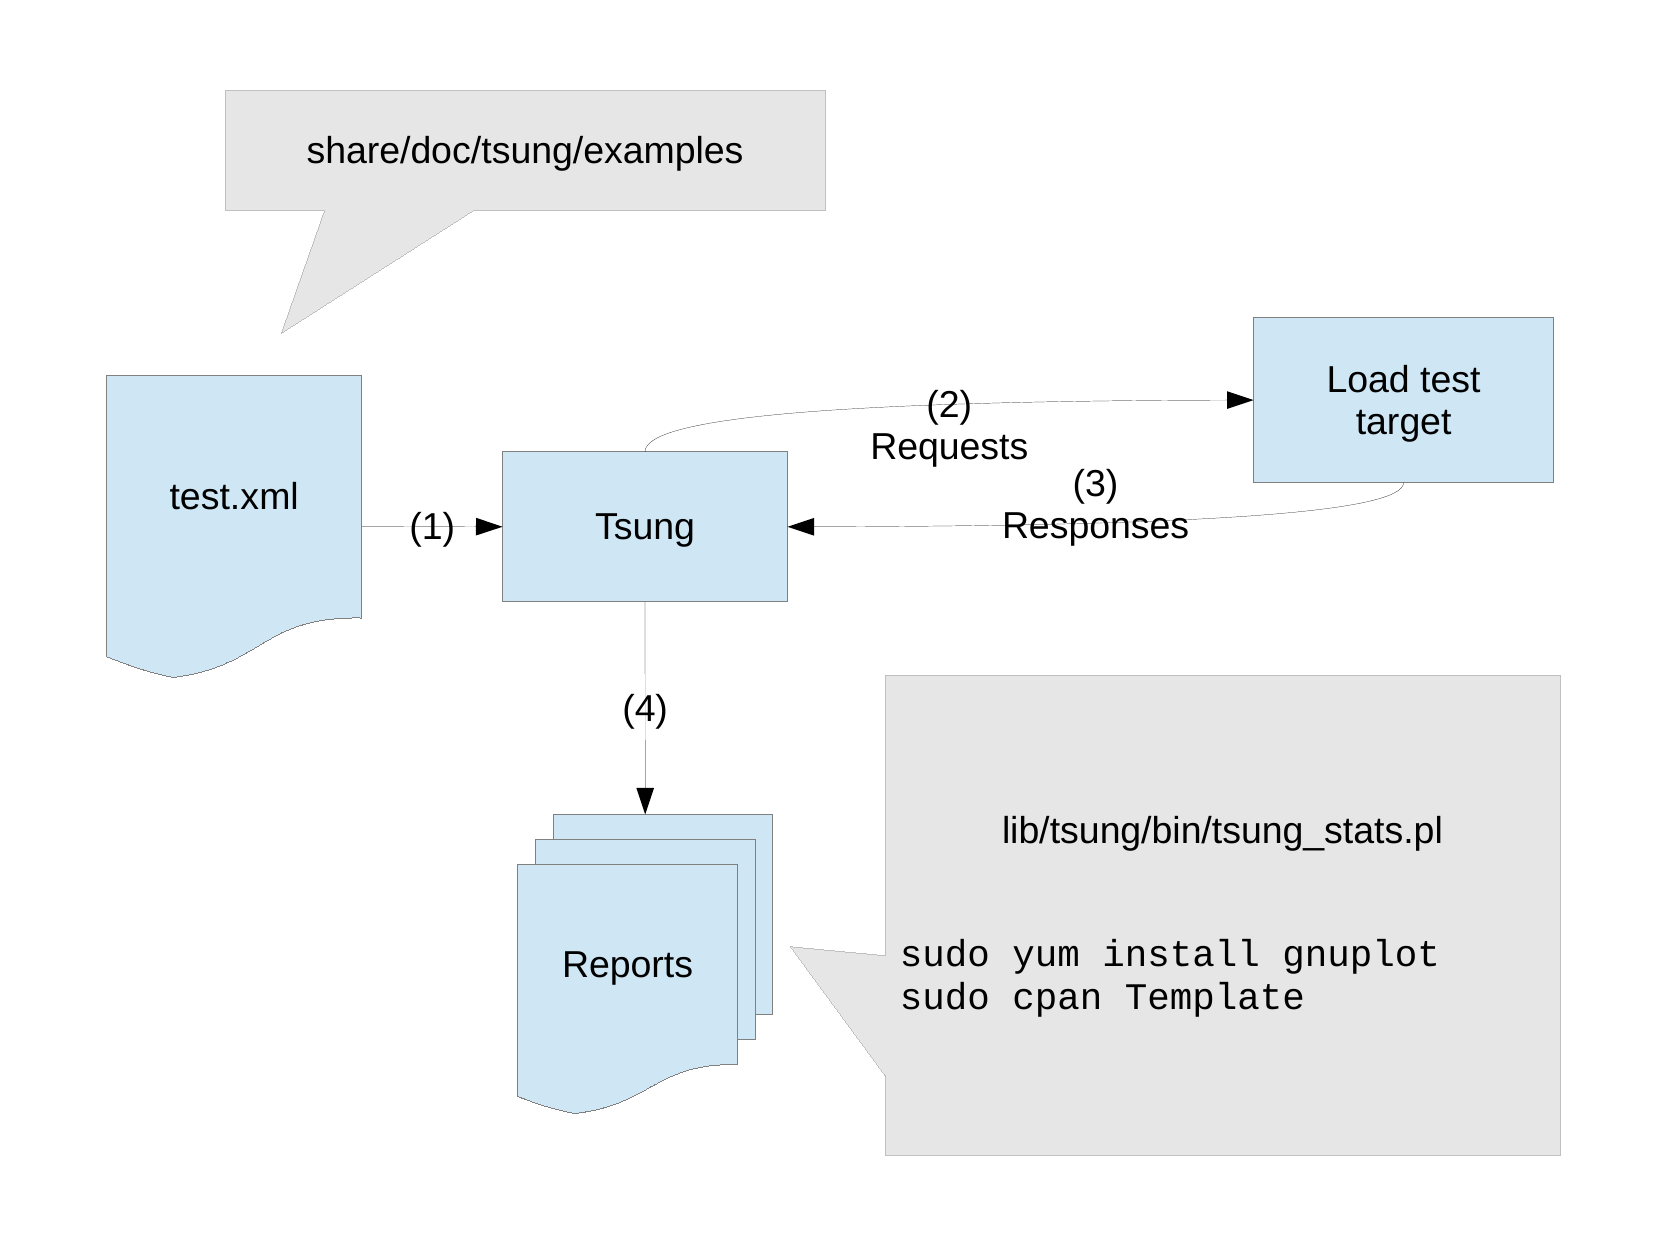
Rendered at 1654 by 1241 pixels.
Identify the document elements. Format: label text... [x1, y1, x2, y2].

text_box lib/tsung/bin/tsung_stats.pl sudo yum install gnuplot sudo cpan Template [790, 675, 1561, 1156]
text_box Tsung [502, 451, 788, 602]
text_box Reports [517, 814, 773, 1114]
text_box share/doc/tsung/examples [225, 90, 826, 334]
text_box test.xml [106, 375, 362, 678]
text_box Load test target [1253, 317, 1554, 483]
